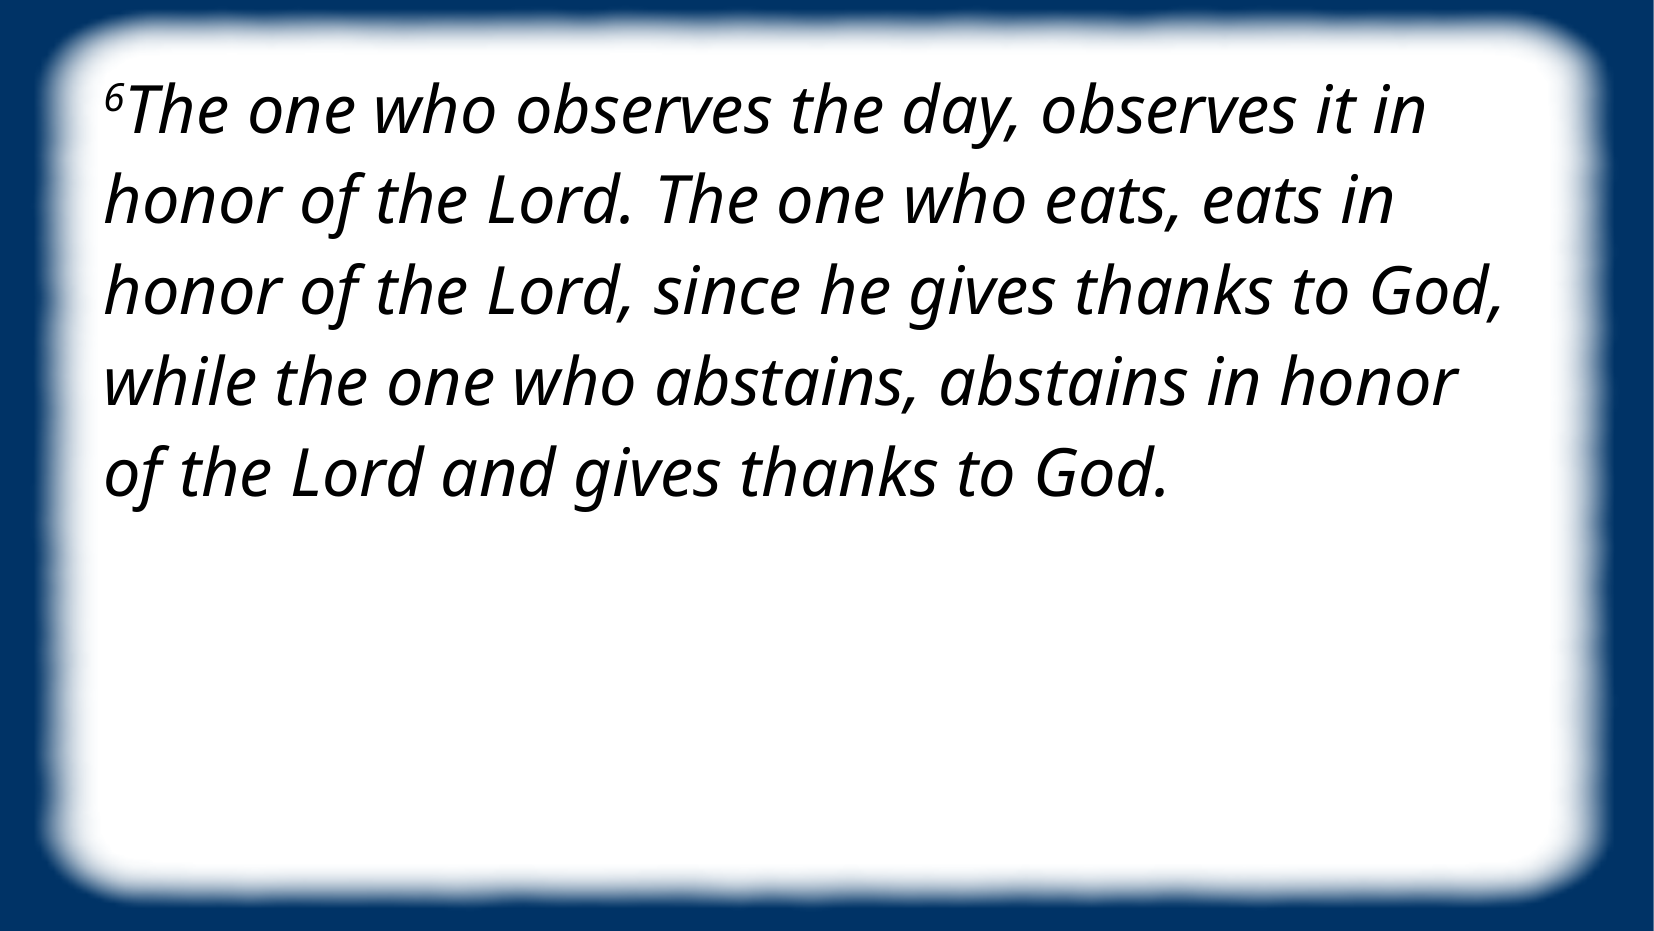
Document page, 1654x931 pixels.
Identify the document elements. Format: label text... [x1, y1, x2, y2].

picture [0, 0, 1654, 931]
text_box 6The one who observes the day, observes it in honor of the Lord. The one who eats, eats in honor of the Lord, since he gives thanks to God, while the one who abstains, abstains in honor of the Lord and gives thanks to God. [88, 54, 1544, 514]
